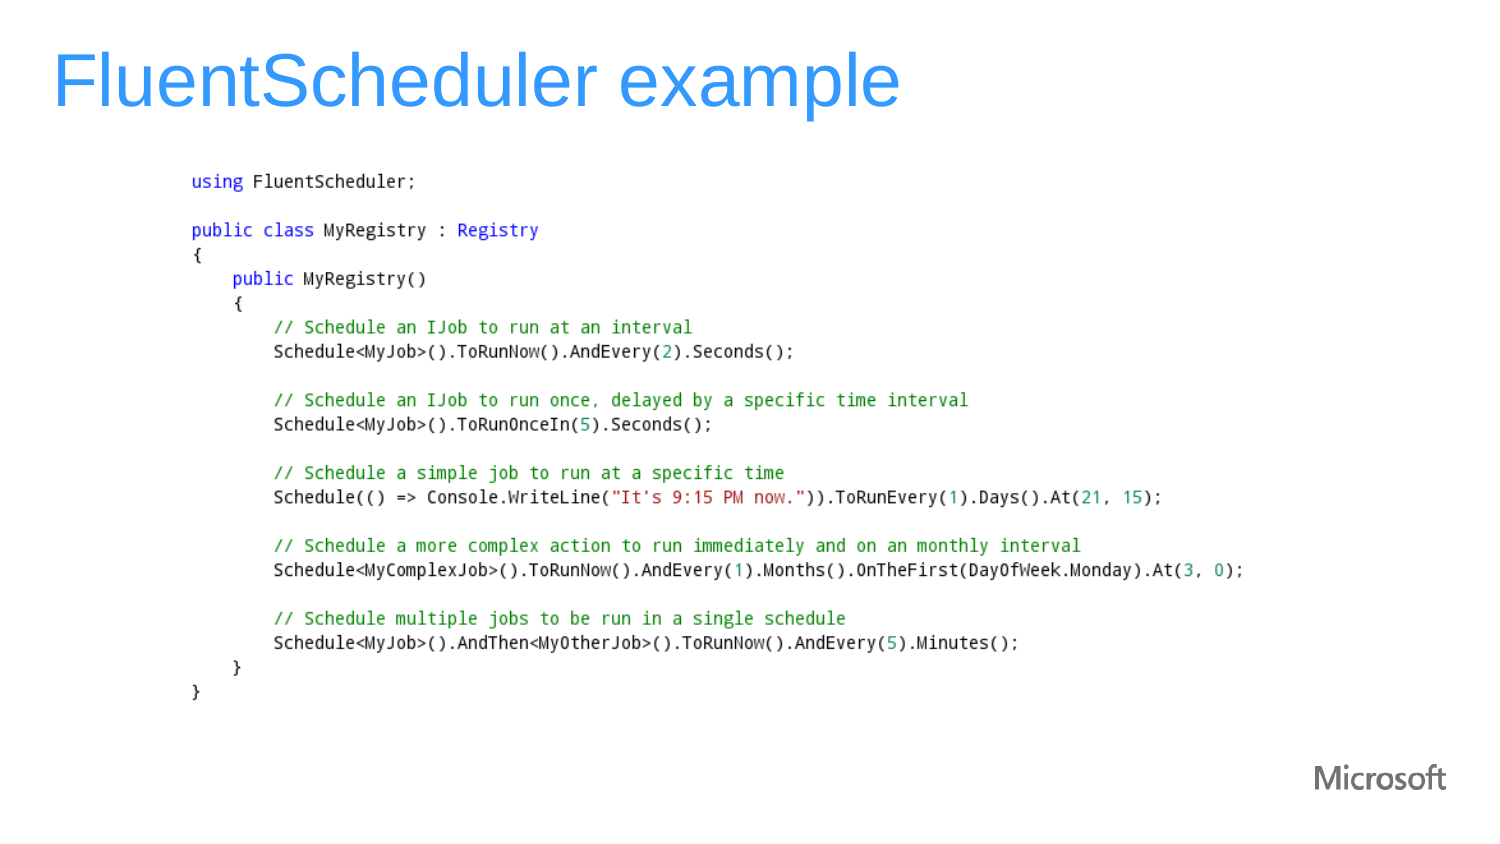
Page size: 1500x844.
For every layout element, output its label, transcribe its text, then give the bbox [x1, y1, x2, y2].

picture [188, 165, 1264, 713]
text_box FluentScheduler example [37, 23, 1439, 674]
picture [1315, 764, 1500, 844]
